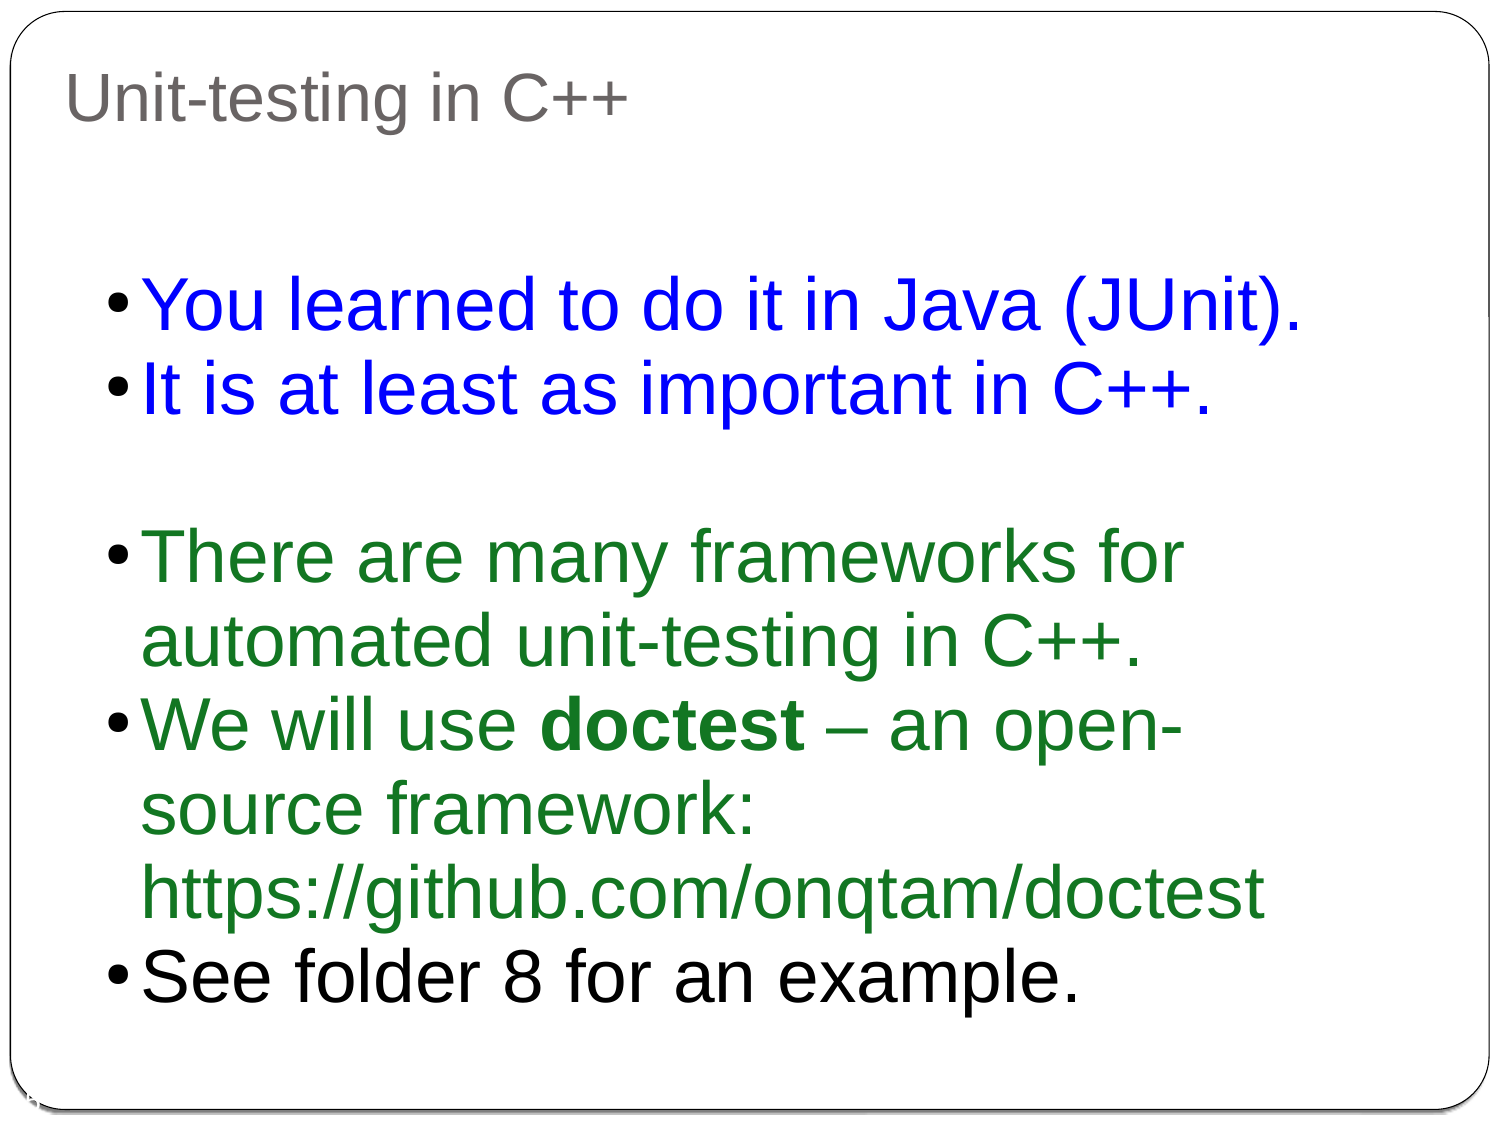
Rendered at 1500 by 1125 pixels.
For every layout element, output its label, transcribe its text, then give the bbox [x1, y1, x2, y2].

text_box You learned to do it in Java (JUnit). It is at least as important in C++. There are many frameworks for automated unit-testing in C++. We will use doctest – an open-source framework: https://github.com/onqtam/doctest See folder 8 for an example. [90, 254, 1411, 1075]
title Unit-testing in C++ [50, 45, 1450, 150]
slide_number <number> [0, 1074, 50, 1125]
